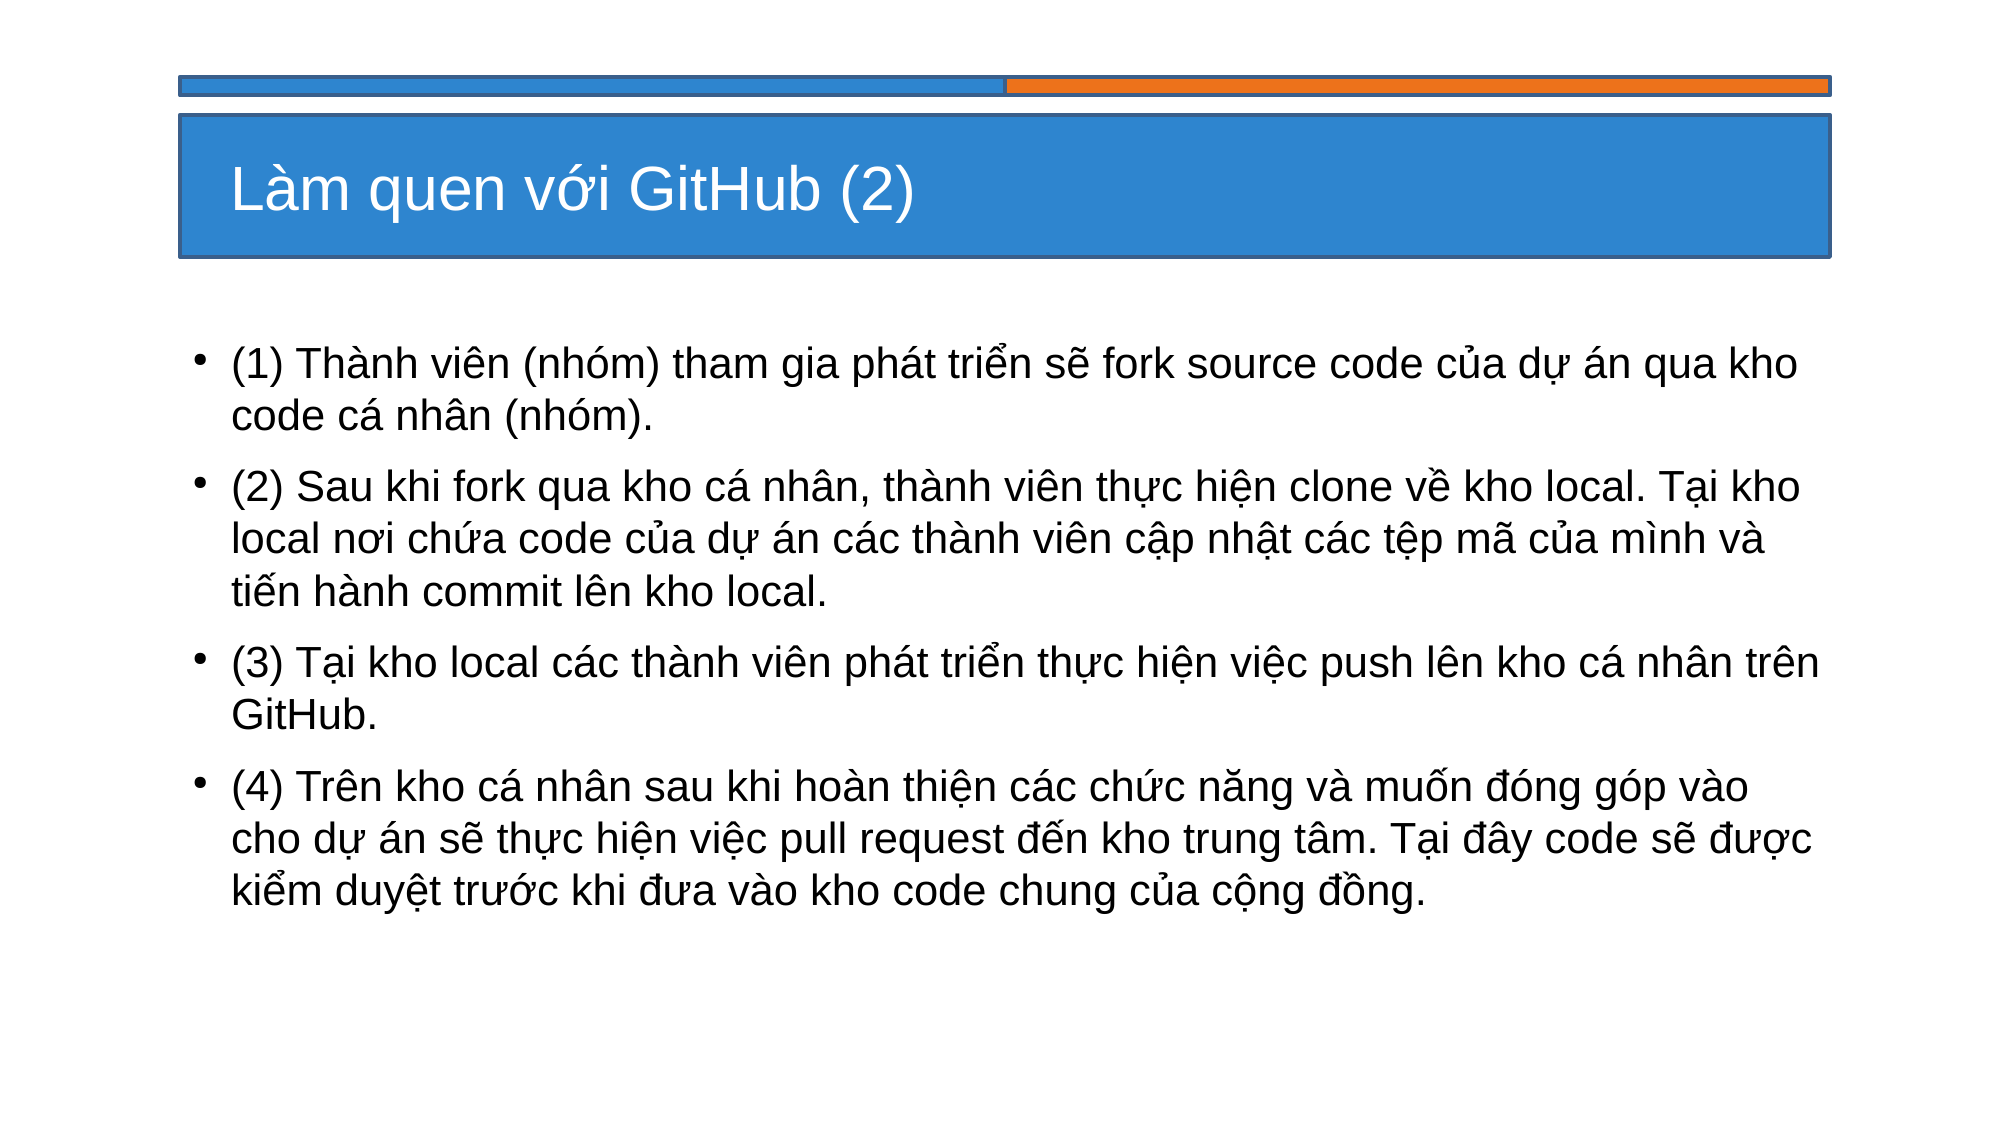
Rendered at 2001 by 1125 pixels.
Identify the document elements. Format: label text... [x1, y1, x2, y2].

text_box [179, 76, 1831, 96]
list (1) Thành viên (nhóm) tham gia phát triển sẽ fork source code của dự án qua kho code cá nhân (nhóm). (2) Sau khi fork qua kho cá nhân, thành viên thực hiện clone về kho local. Tại kho local nơi chứa code của dự án các thành viên cập nhật các tệp mã của mình và tiến hành commit lên kho local. (3) Tại kho local các thành viên phát triển thực hiện việc push lên kho cá nhân trên GitHub. (4) Trên kho cá nhân sau khi hoàn thiện các chức năng và muốn đóng góp vào cho dự án sẽ thực hiện việc pull request đến kho trung tâm. Tại đây code sẽ được kiểm duyệt trước khi đưa vào kho code chung của cộng đồng. [180, 263, 1831, 916]
text_box Làm quen với GitHub (2) [180, 114, 1830, 257]
